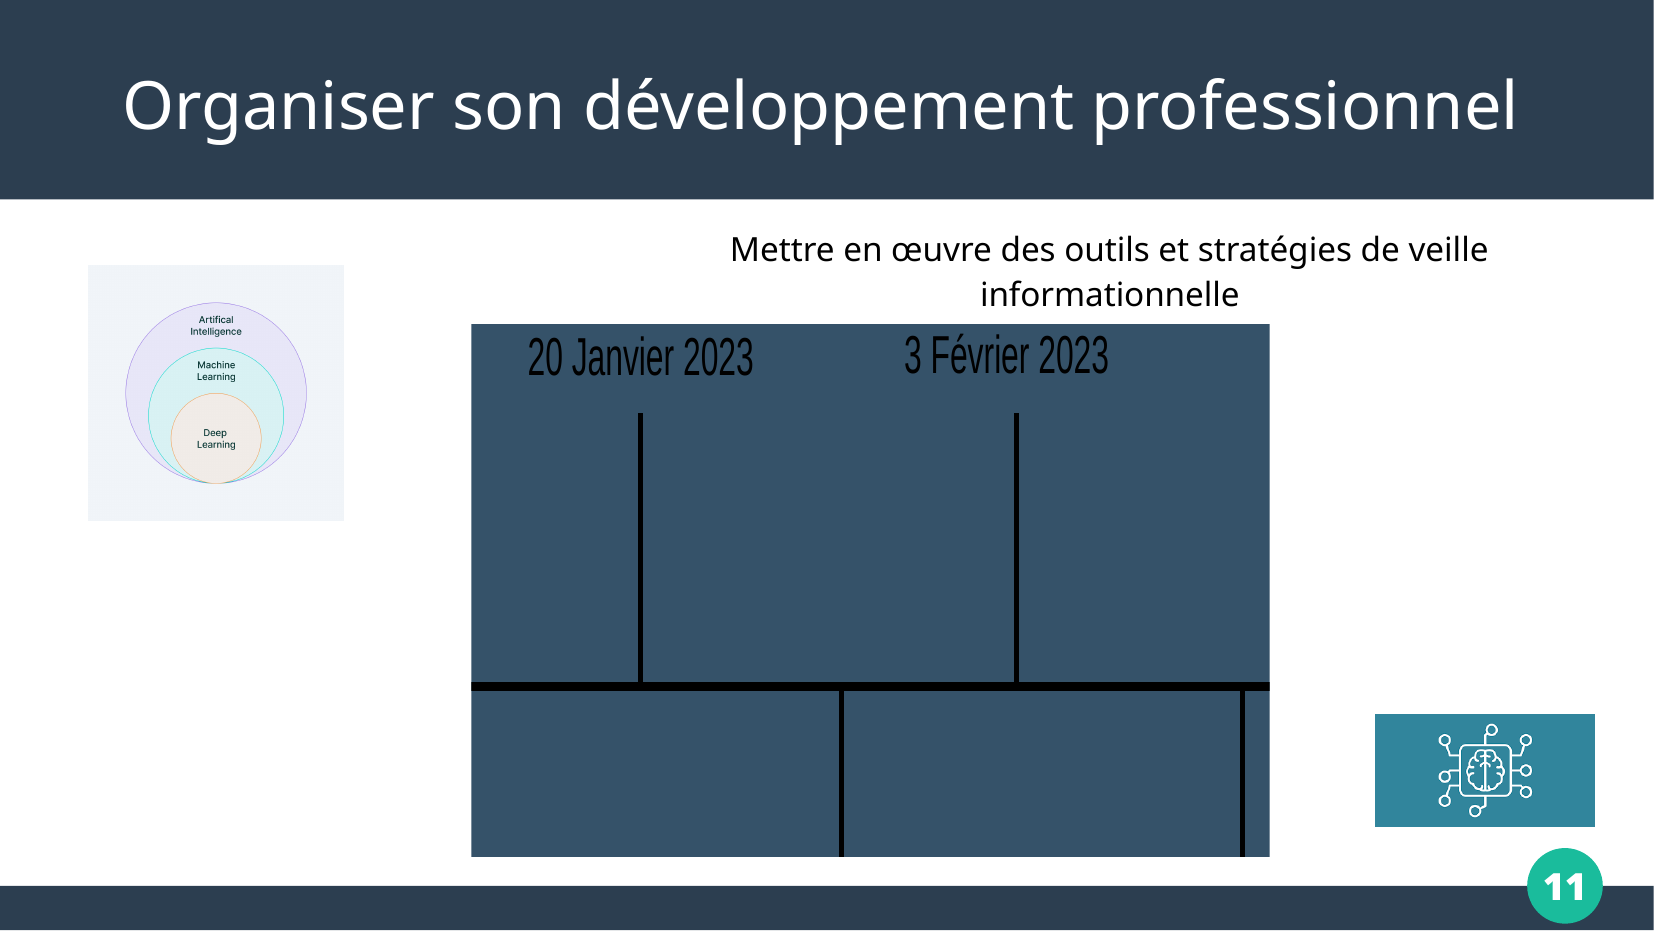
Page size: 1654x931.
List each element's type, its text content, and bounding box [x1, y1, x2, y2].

text_box Organiser son développement professionnel [48, 29, 1595, 178]
text_box Mettre en œuvre des outils et stratégies de veille informationnelle [620, 263, 1600, 325]
picture [471, 324, 1270, 857]
picture [1375, 714, 1595, 827]
picture [88, 265, 344, 521]
